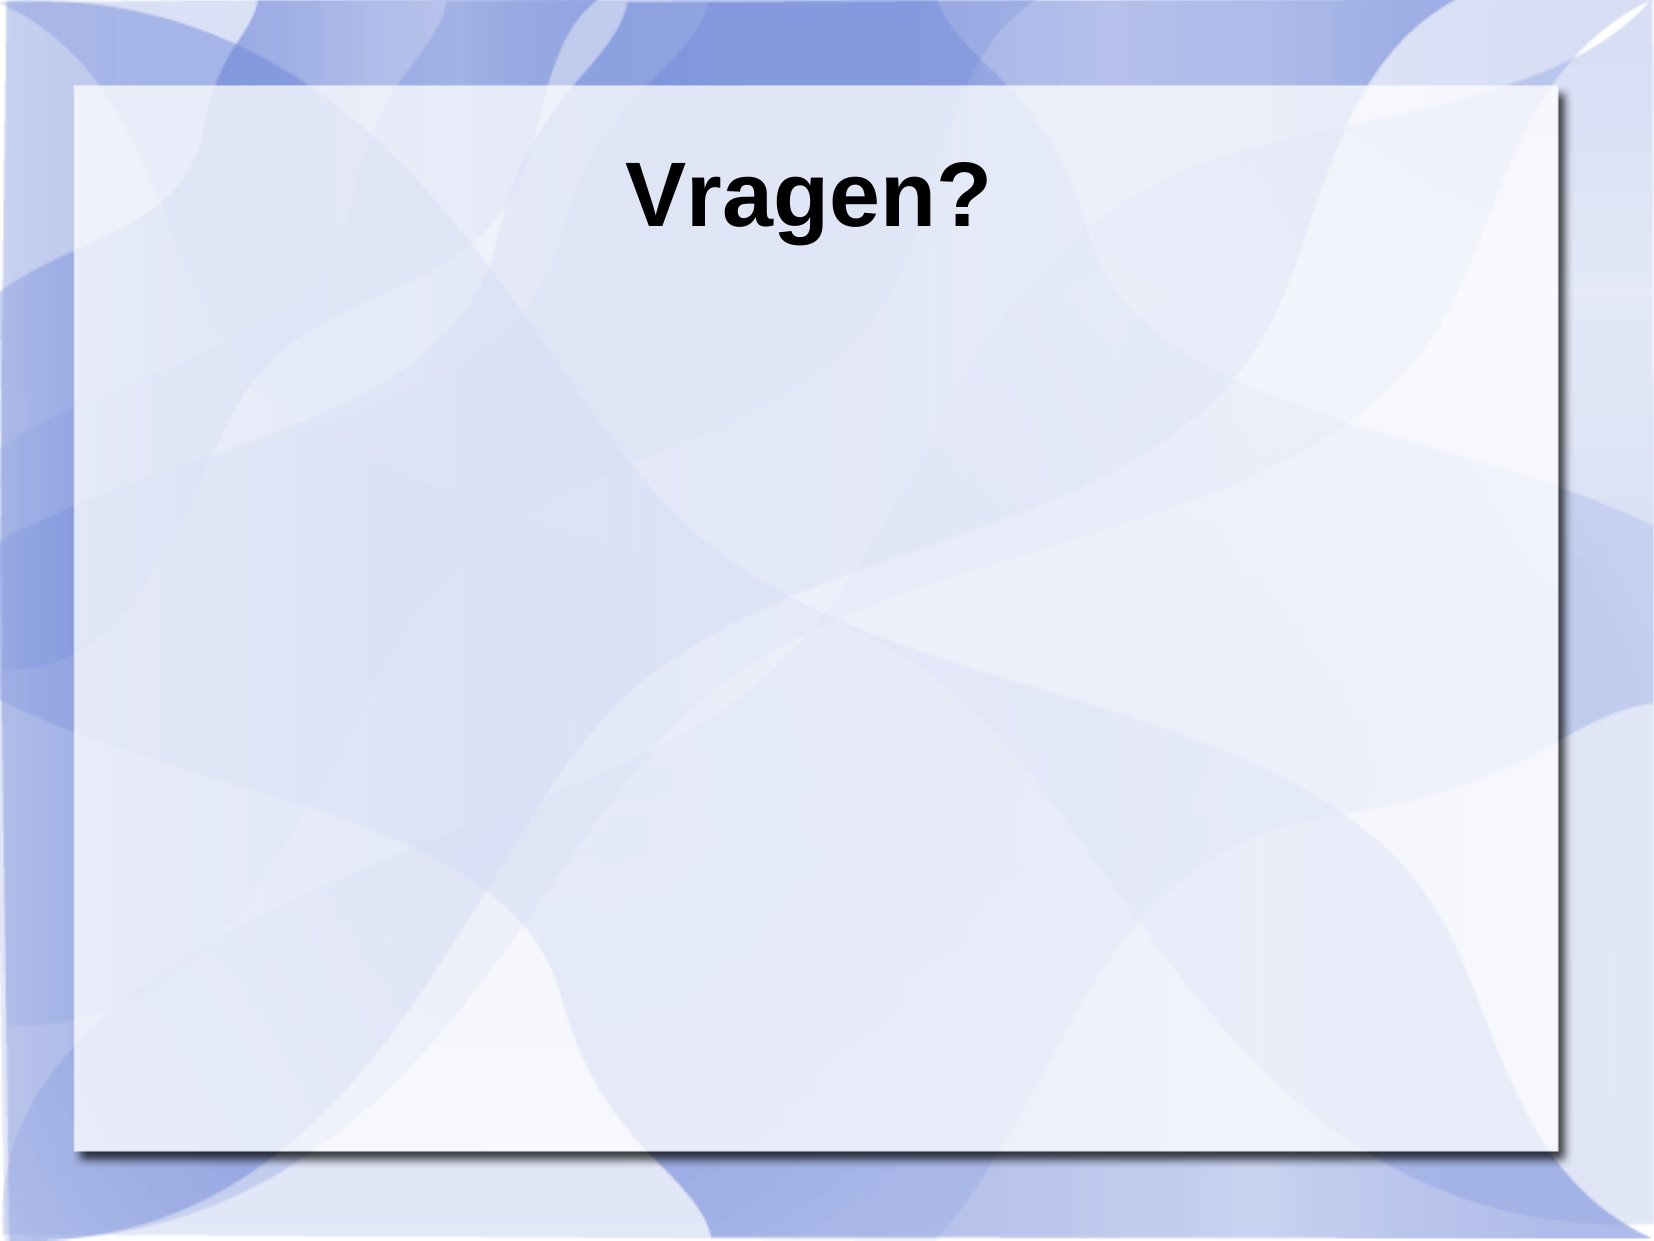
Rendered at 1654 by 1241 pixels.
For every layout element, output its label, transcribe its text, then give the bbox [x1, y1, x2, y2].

picture [0, 0, 1654, 1241]
title Vragen? [82, 90, 1536, 298]
